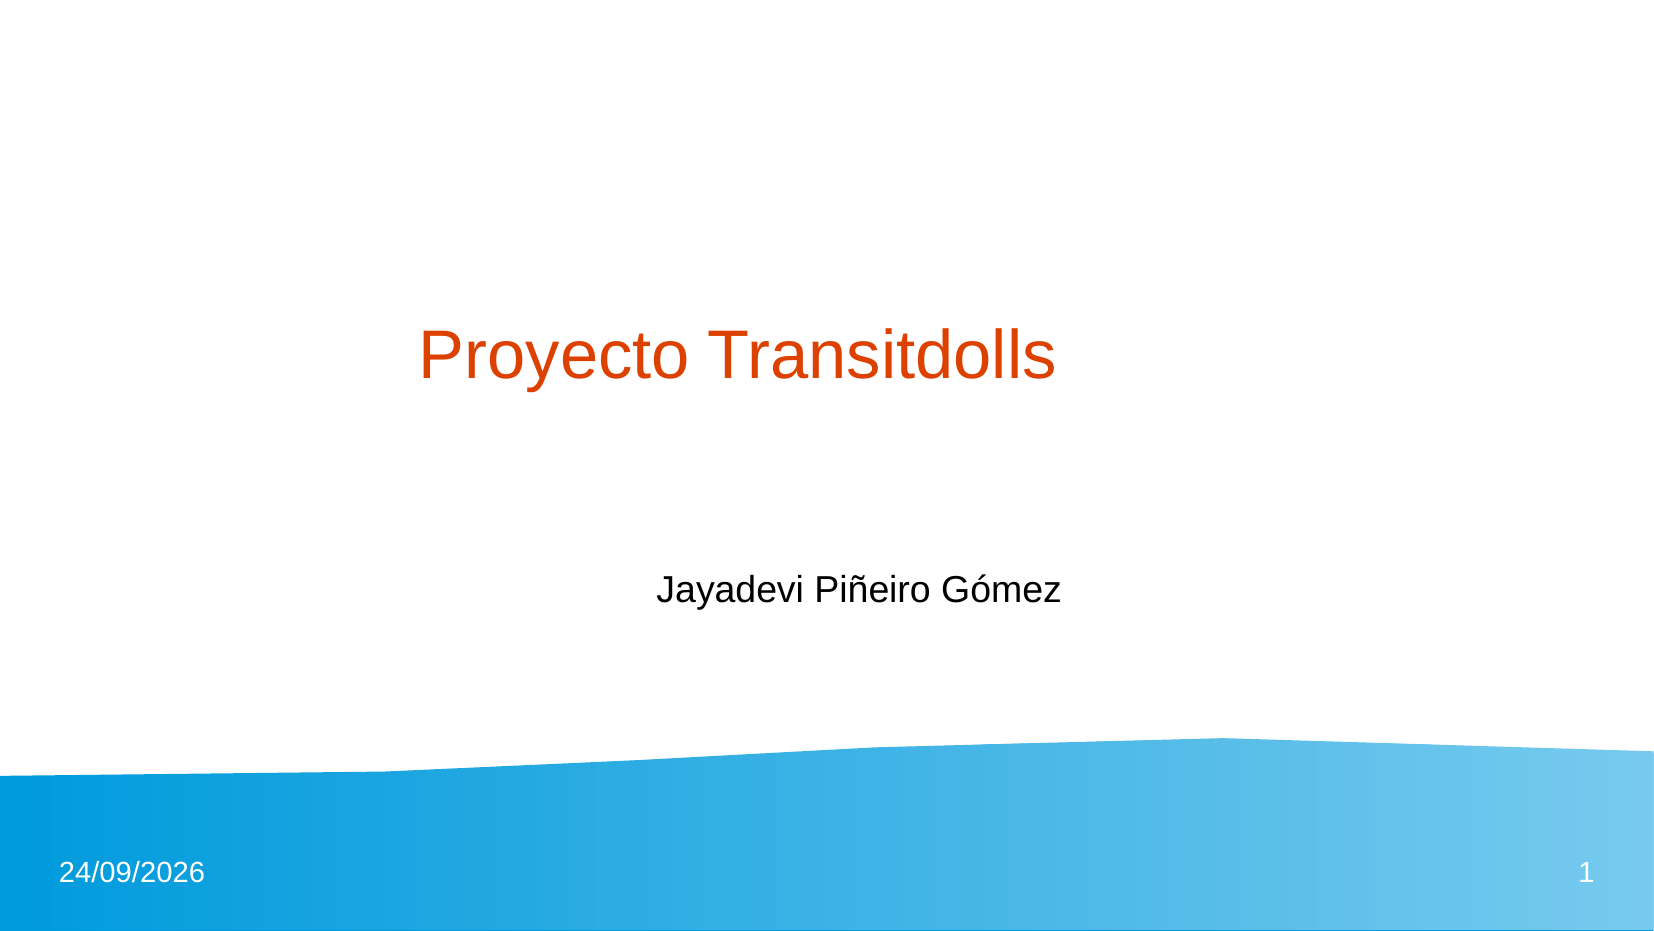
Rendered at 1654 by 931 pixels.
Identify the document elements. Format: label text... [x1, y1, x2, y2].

text_box Jayadevi Piñeiro Gómez [641, 561, 1077, 618]
title Proyecto Transitdolls [0, 265, 1477, 443]
